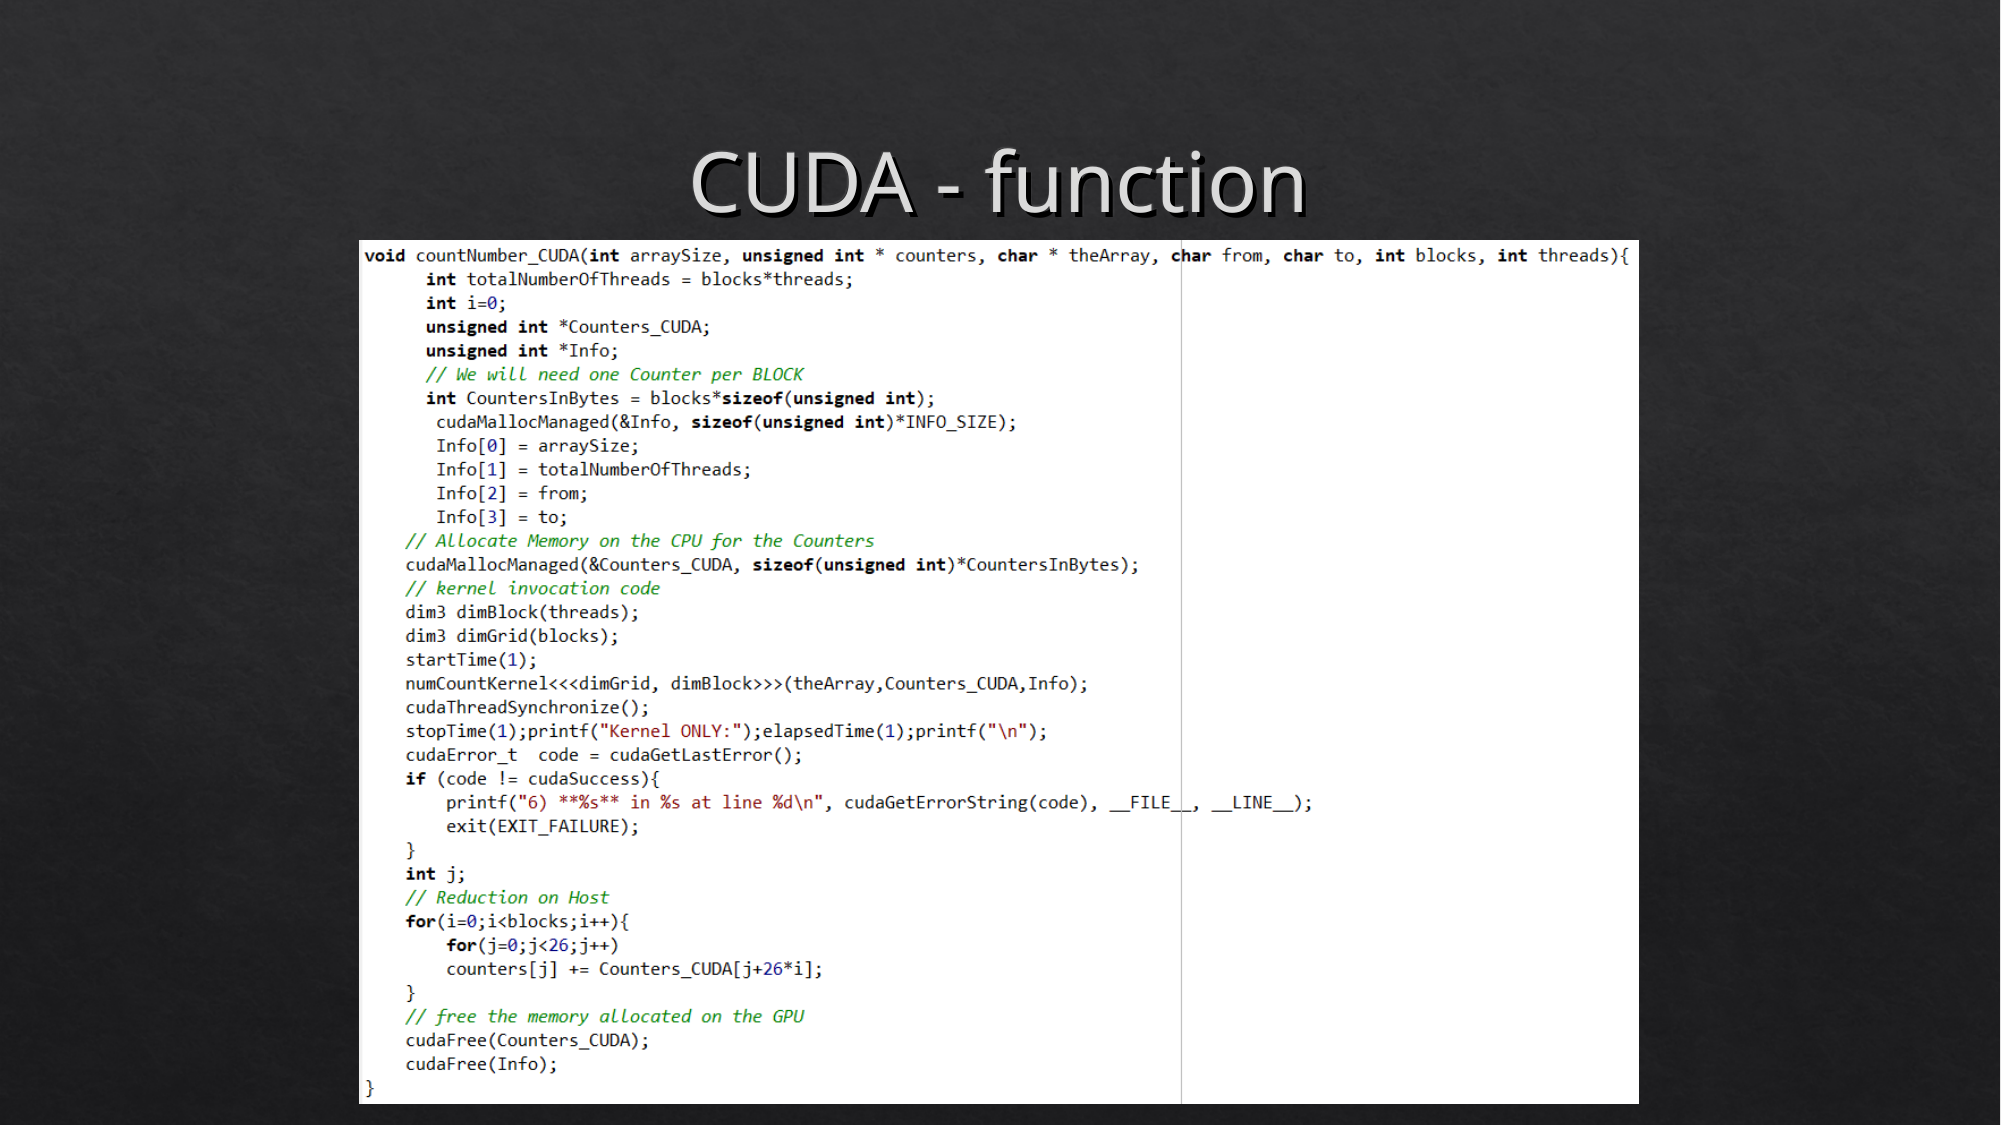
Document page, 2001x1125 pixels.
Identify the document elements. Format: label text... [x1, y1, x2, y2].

title CUDA - function [149, 99, 1849, 260]
picture [359, 240, 1639, 1105]
